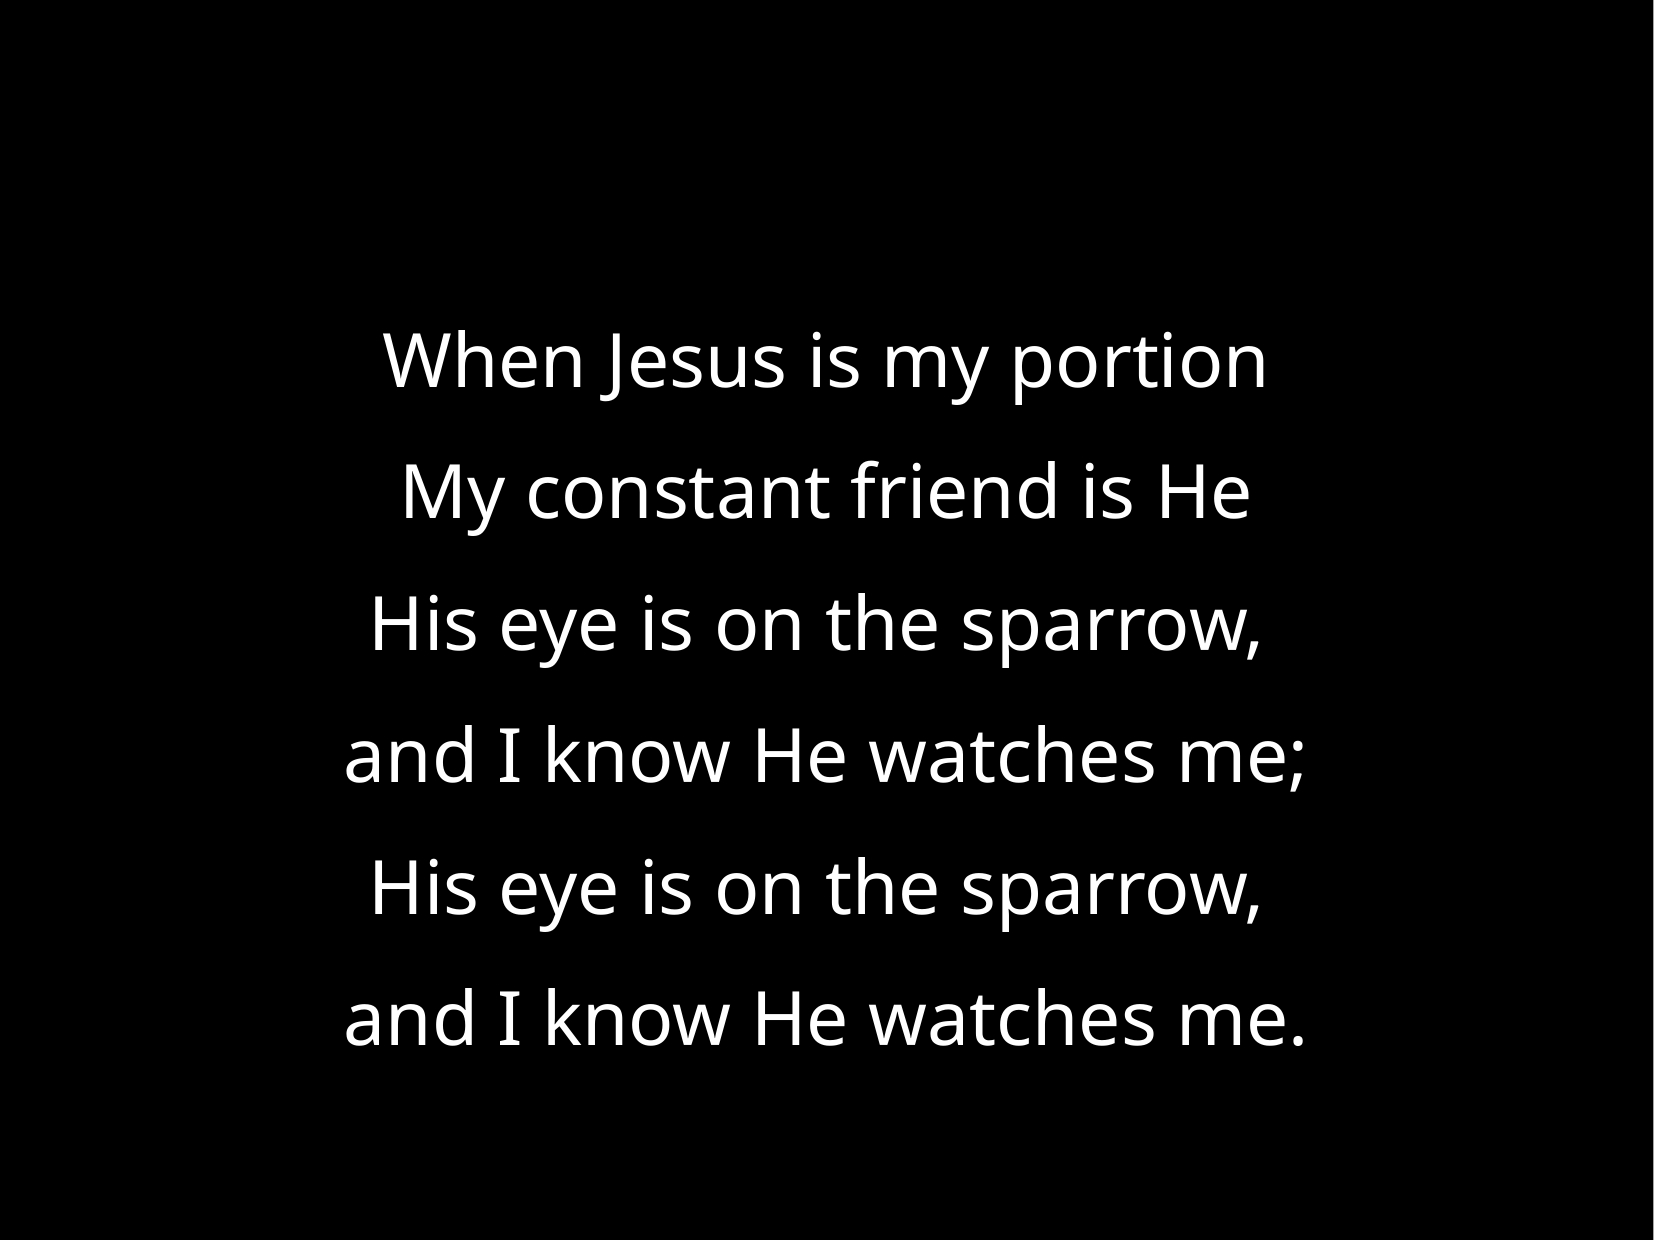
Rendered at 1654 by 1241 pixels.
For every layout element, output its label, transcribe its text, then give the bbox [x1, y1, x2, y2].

list When Jesus is my portion My constant friend is He His eye is on the sparrow, and I know He watches me; His eye is on the sparrow, and I know He watches me. [0, 307, 1654, 1229]
